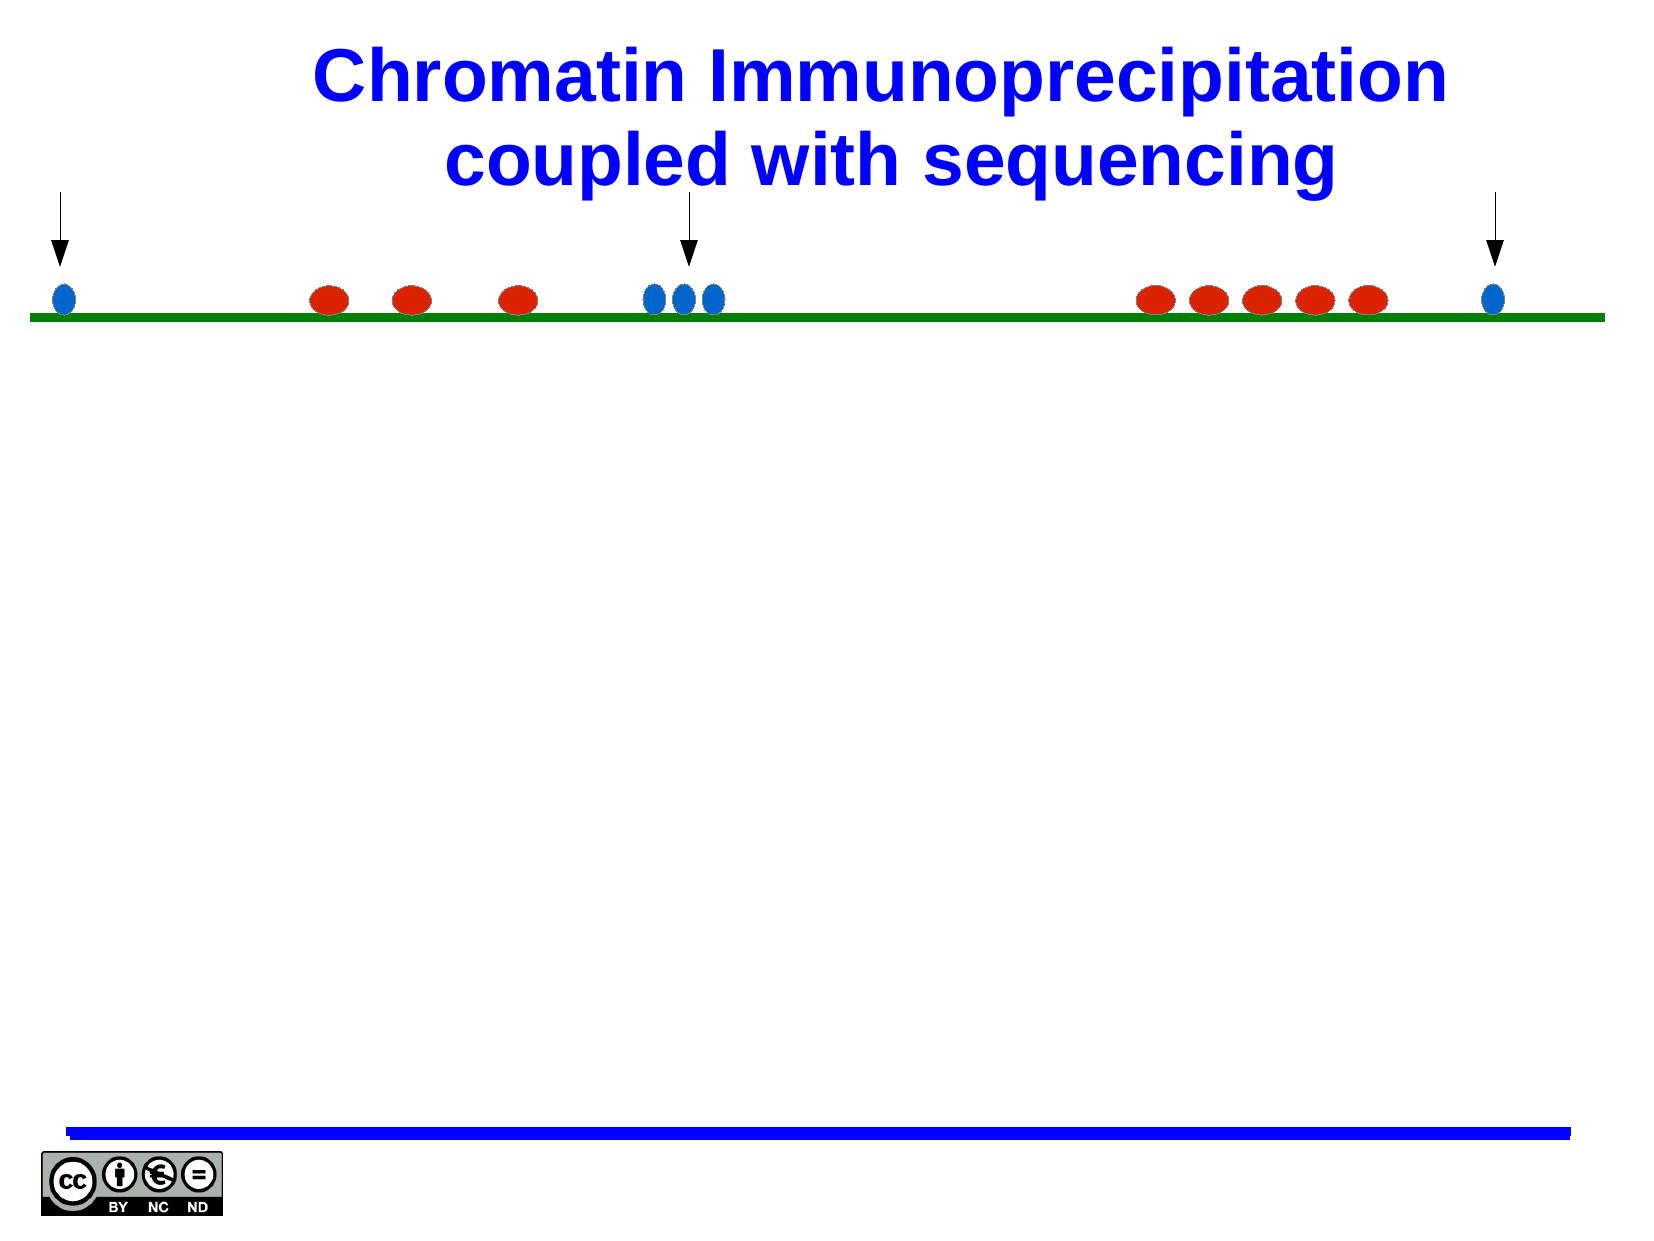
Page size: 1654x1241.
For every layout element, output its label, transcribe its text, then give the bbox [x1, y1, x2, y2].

title Chromatin Immunoprecipitation coupled with sequencing [147, 13, 1636, 222]
text_box [672, 283, 696, 315]
text_box [1481, 283, 1505, 315]
text_box [1136, 285, 1176, 315]
text_box [309, 285, 349, 316]
text_box [392, 285, 432, 316]
picture [41, 1151, 223, 1216]
text_box [702, 283, 726, 315]
text_box [1242, 285, 1282, 316]
text_box [1189, 285, 1229, 316]
text_box [498, 285, 538, 316]
text_box [1348, 285, 1389, 316]
text_box [1295, 285, 1336, 316]
text_box [642, 283, 666, 315]
text_box [52, 283, 76, 316]
